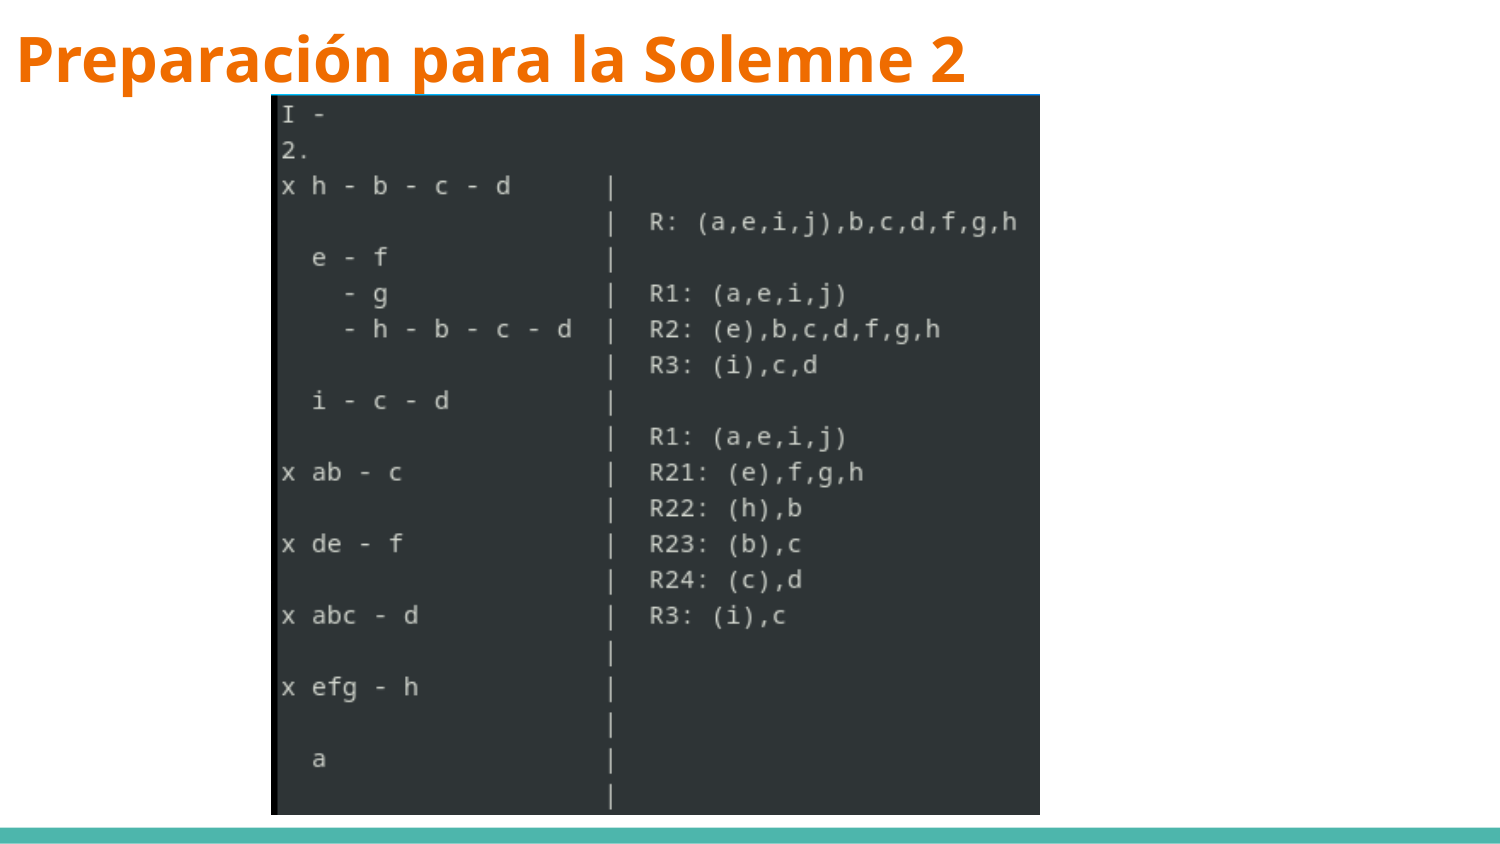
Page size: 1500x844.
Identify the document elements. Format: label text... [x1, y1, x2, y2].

title Preparación para la Solemne 2 [0, 0, 1398, 116]
picture [271, 94, 1040, 815]
